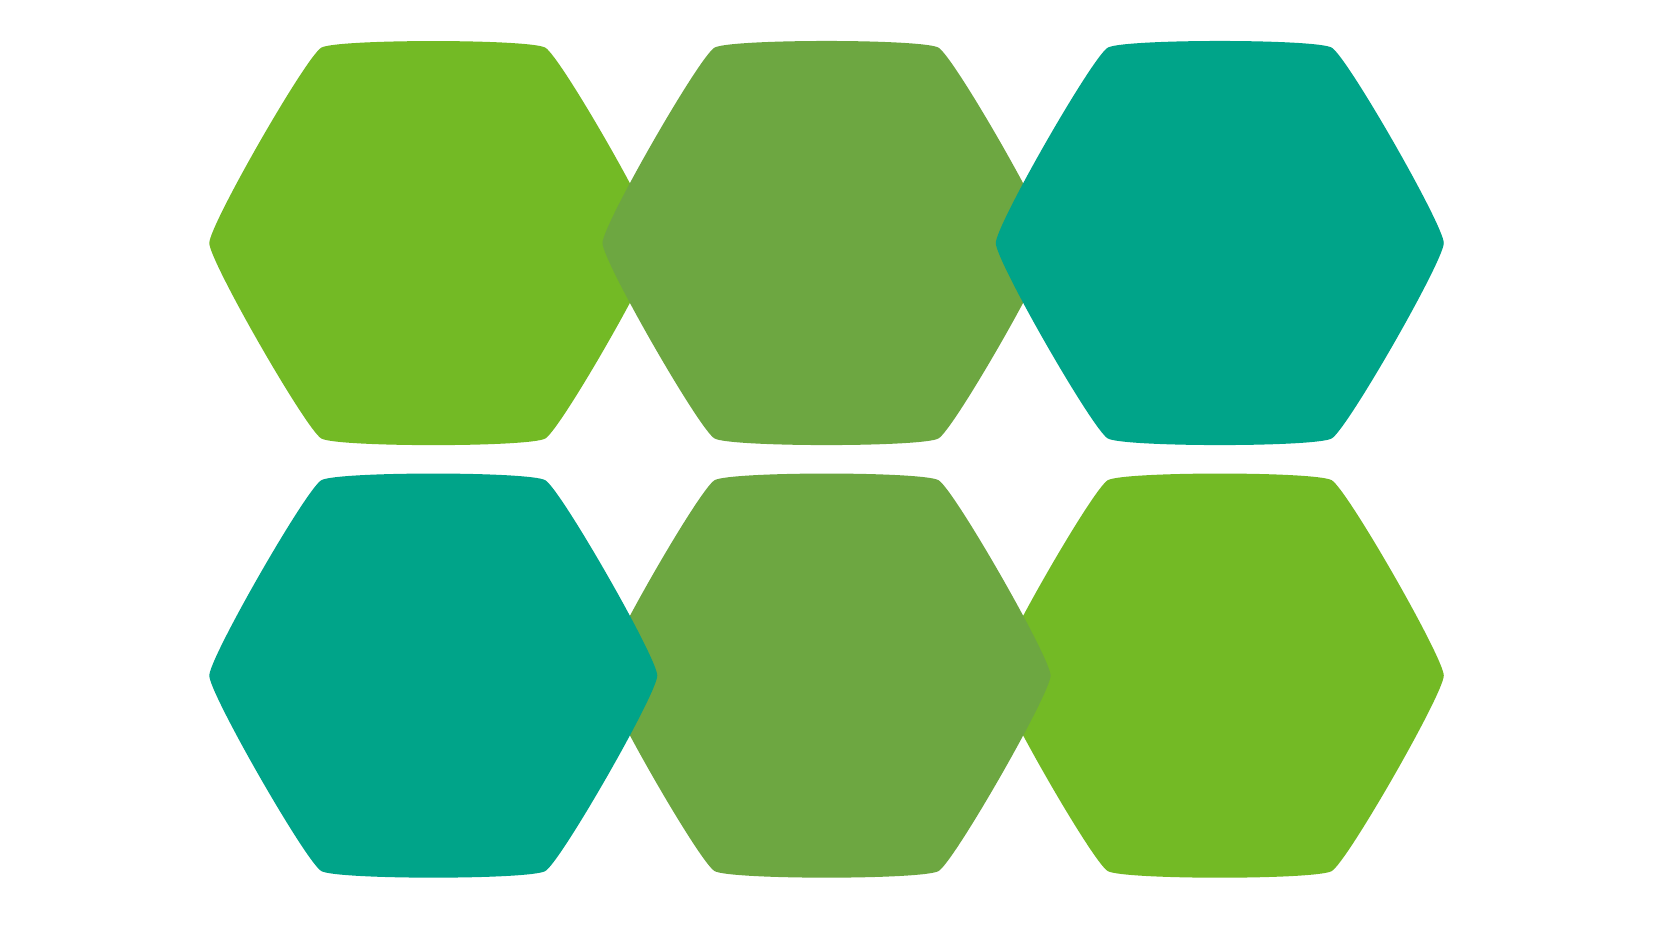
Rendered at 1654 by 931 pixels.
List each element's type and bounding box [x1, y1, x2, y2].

text_box [630, 473, 1444, 878]
text_box [209, 40, 1023, 446]
